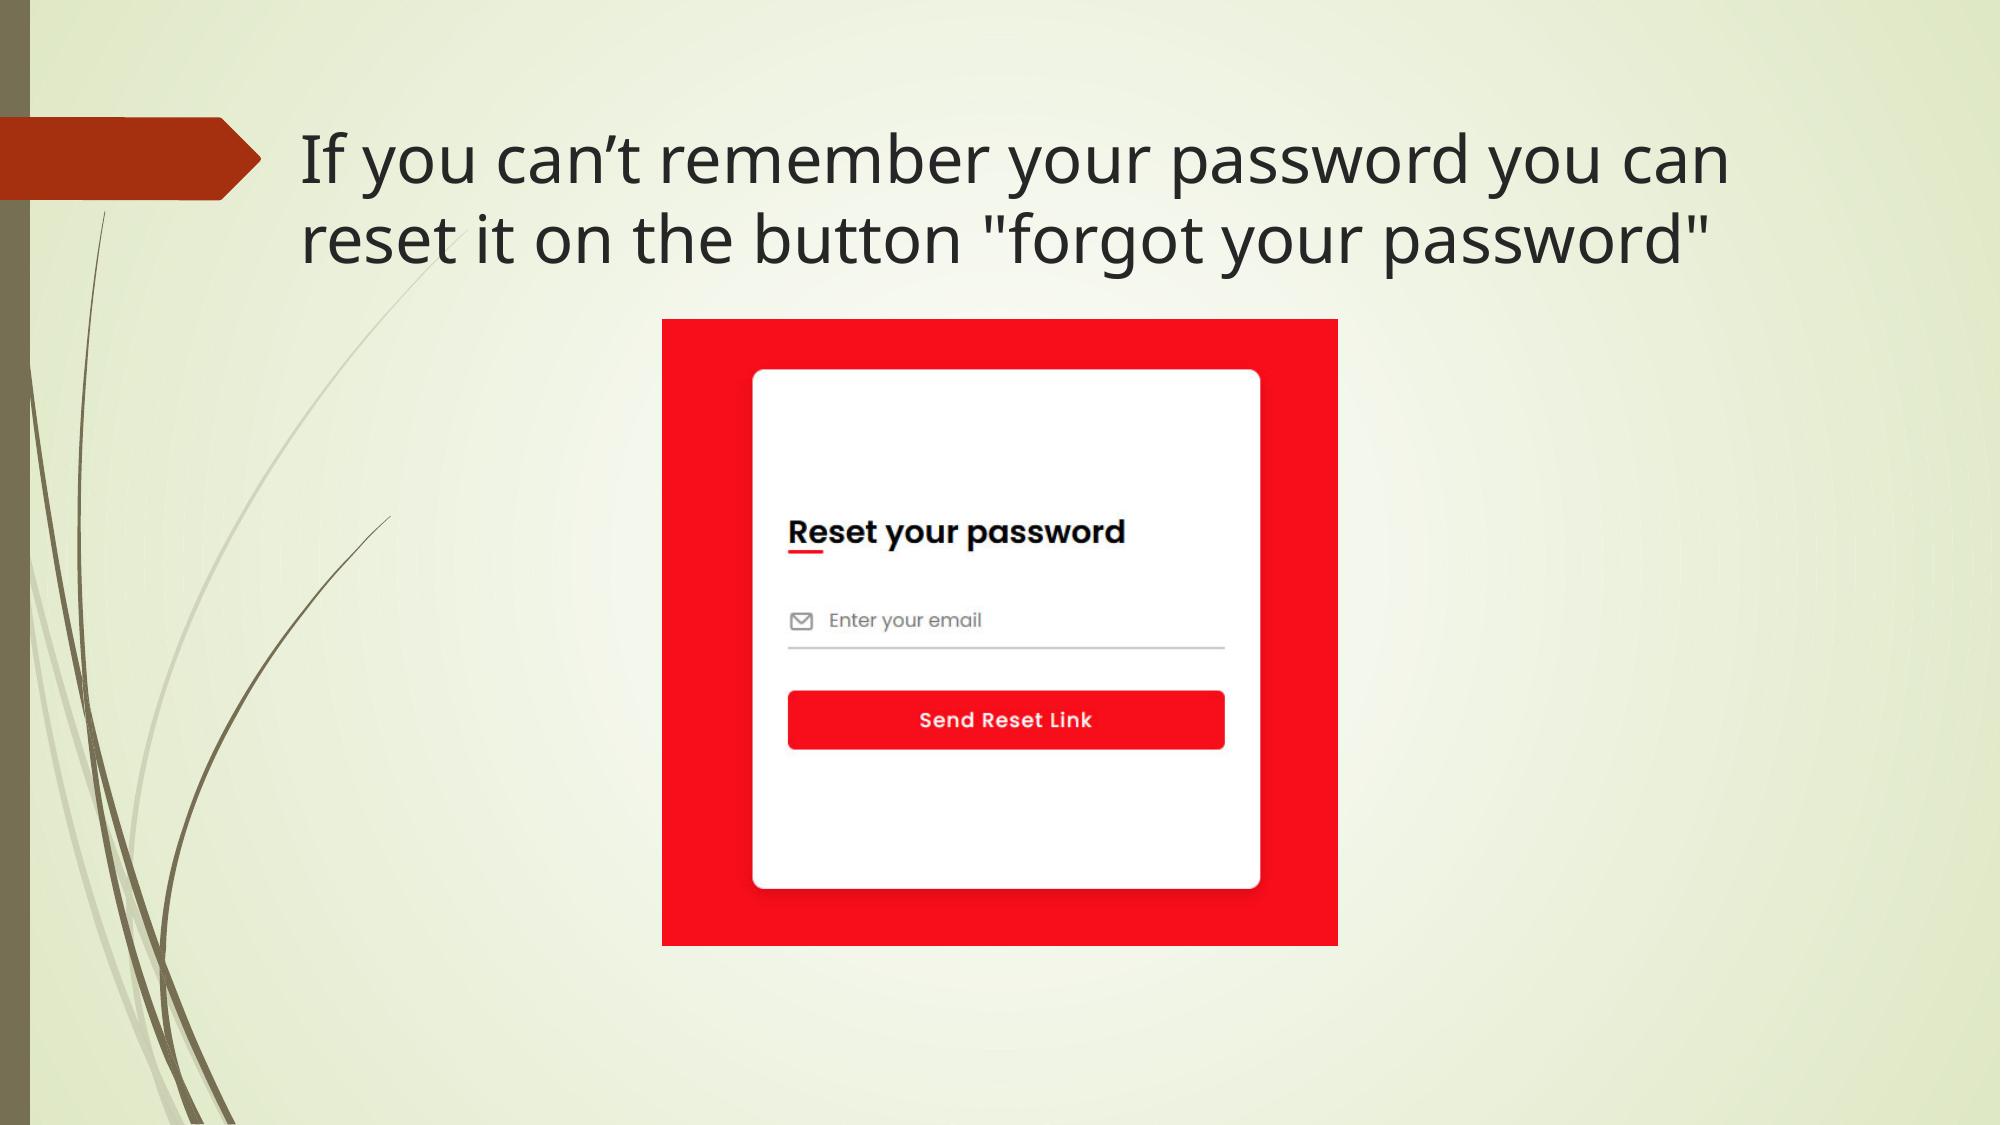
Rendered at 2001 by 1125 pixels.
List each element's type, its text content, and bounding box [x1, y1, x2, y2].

picture [662, 319, 1338, 946]
title If you can’t remember your password you can reset it on the button "forgot your password" [285, 109, 1844, 320]
